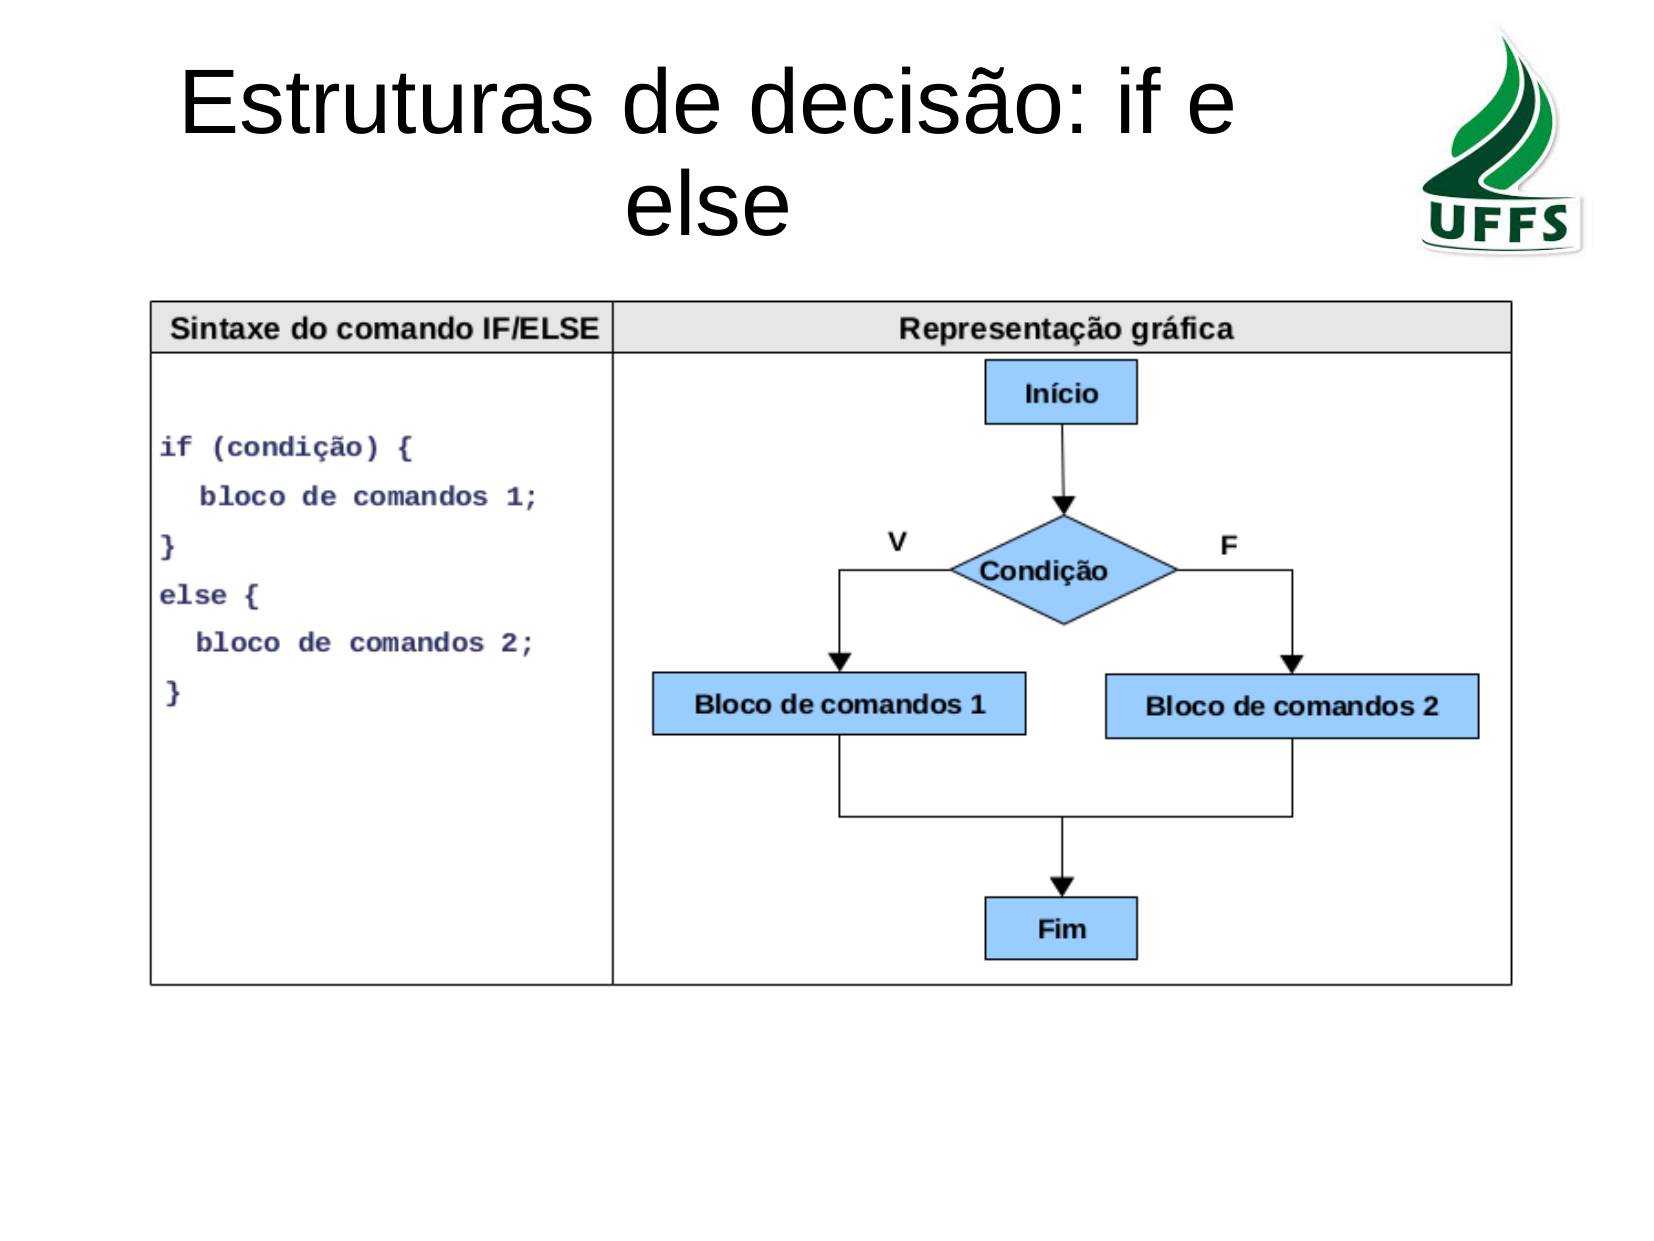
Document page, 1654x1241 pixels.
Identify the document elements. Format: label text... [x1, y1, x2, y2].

picture [1381, 20, 1624, 272]
picture [132, 290, 1522, 1010]
title Estruturas de decisão: if e else [82, 49, 1335, 257]
